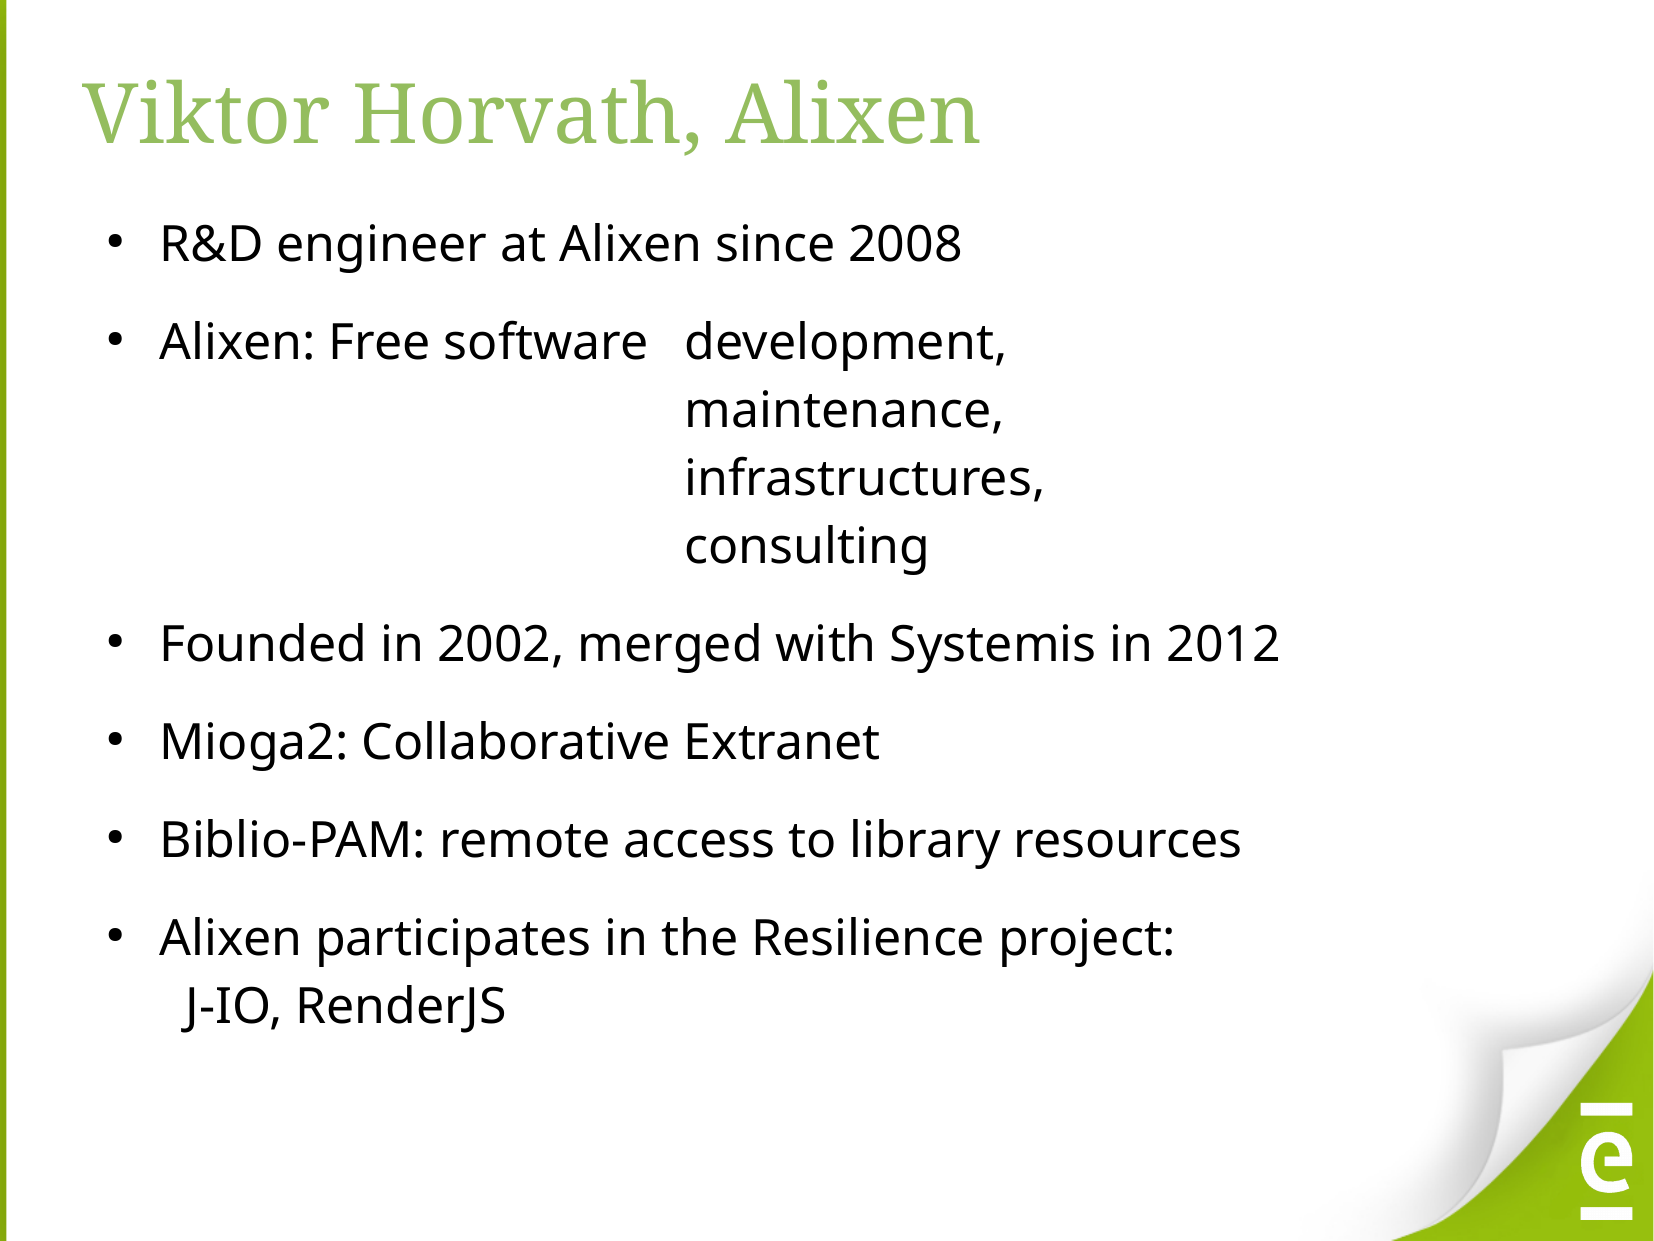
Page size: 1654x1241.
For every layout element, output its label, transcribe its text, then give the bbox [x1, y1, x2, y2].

picture [0, 0, 1654, 1241]
title Viktor Horvath, Alixen [82, 8, 1571, 216]
list R&D engineer at Alixen since 2008 Alixen: Free software development, maintenance, infrastructures, consulting Founded in 2002, merged with Systemis in 2012 Mioga2: Collaborative Extranet Biblio-PAM: remote access to library resources Alixen participates in the Resilience project: J-IO, RenderJS [88, 207, 1453, 1021]
